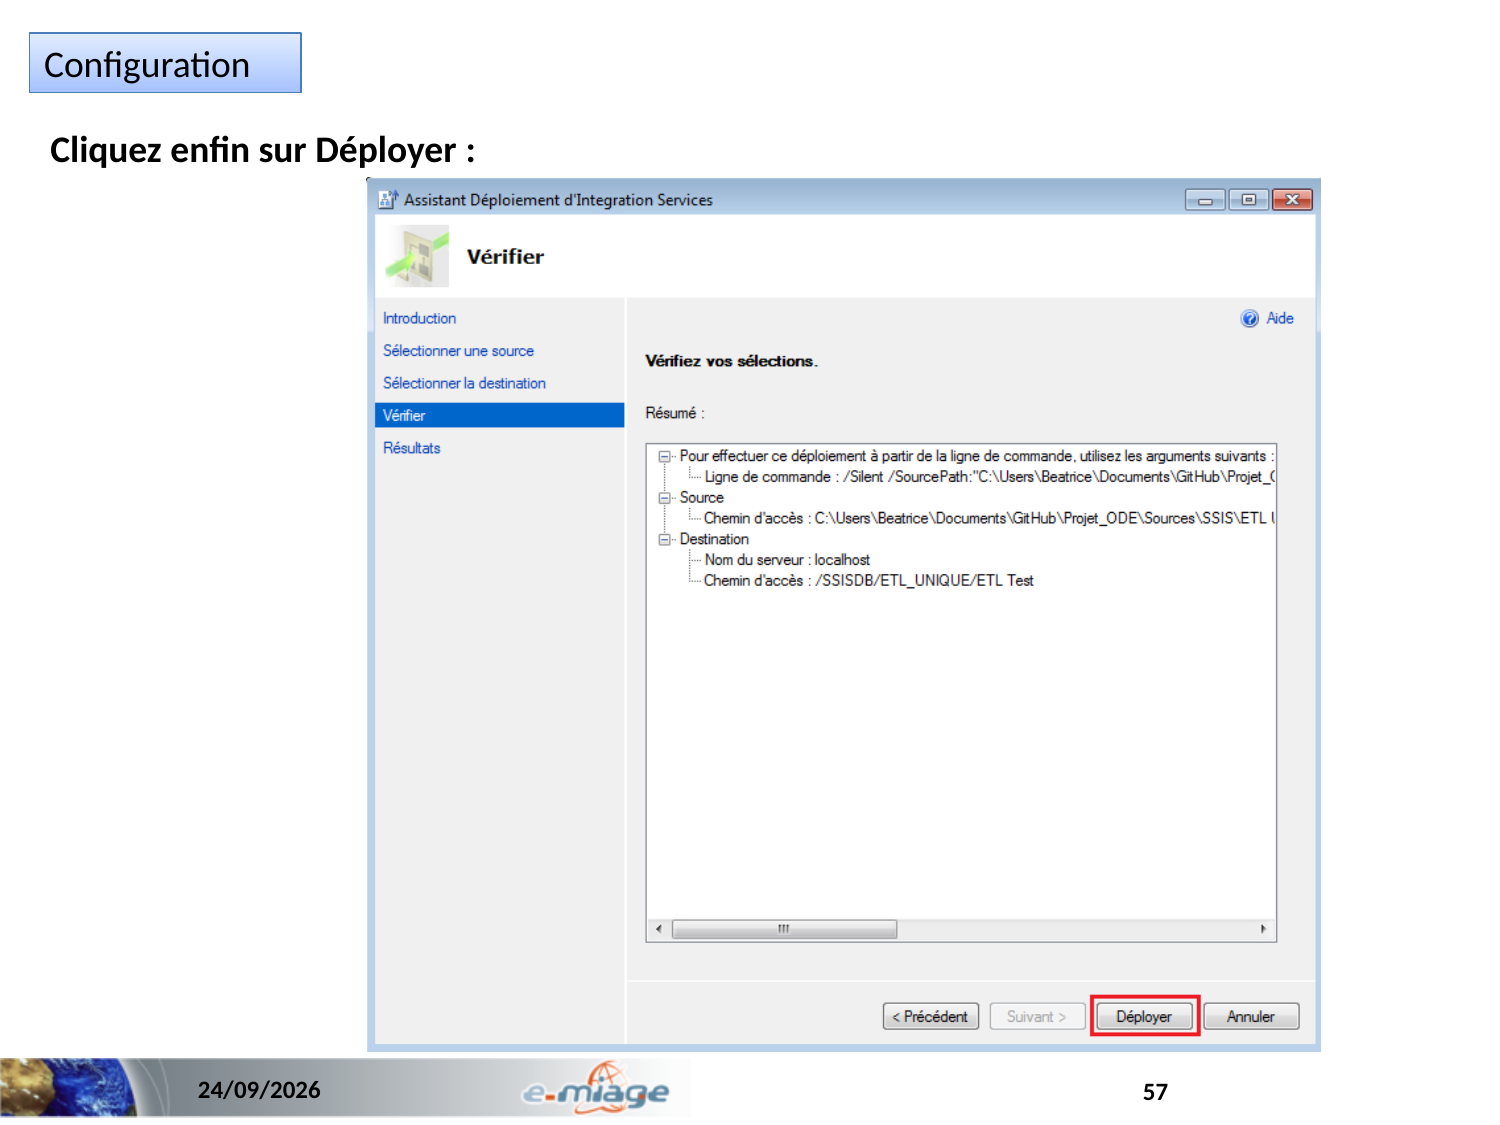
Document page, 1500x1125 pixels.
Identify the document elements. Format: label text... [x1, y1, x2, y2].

picture [366, 177, 1321, 1052]
picture [0, 1058, 691, 1118]
text_box Cliquez enfin sur Déployer : [35, 118, 1471, 268]
text_box Configuration [29, 32, 302, 93]
